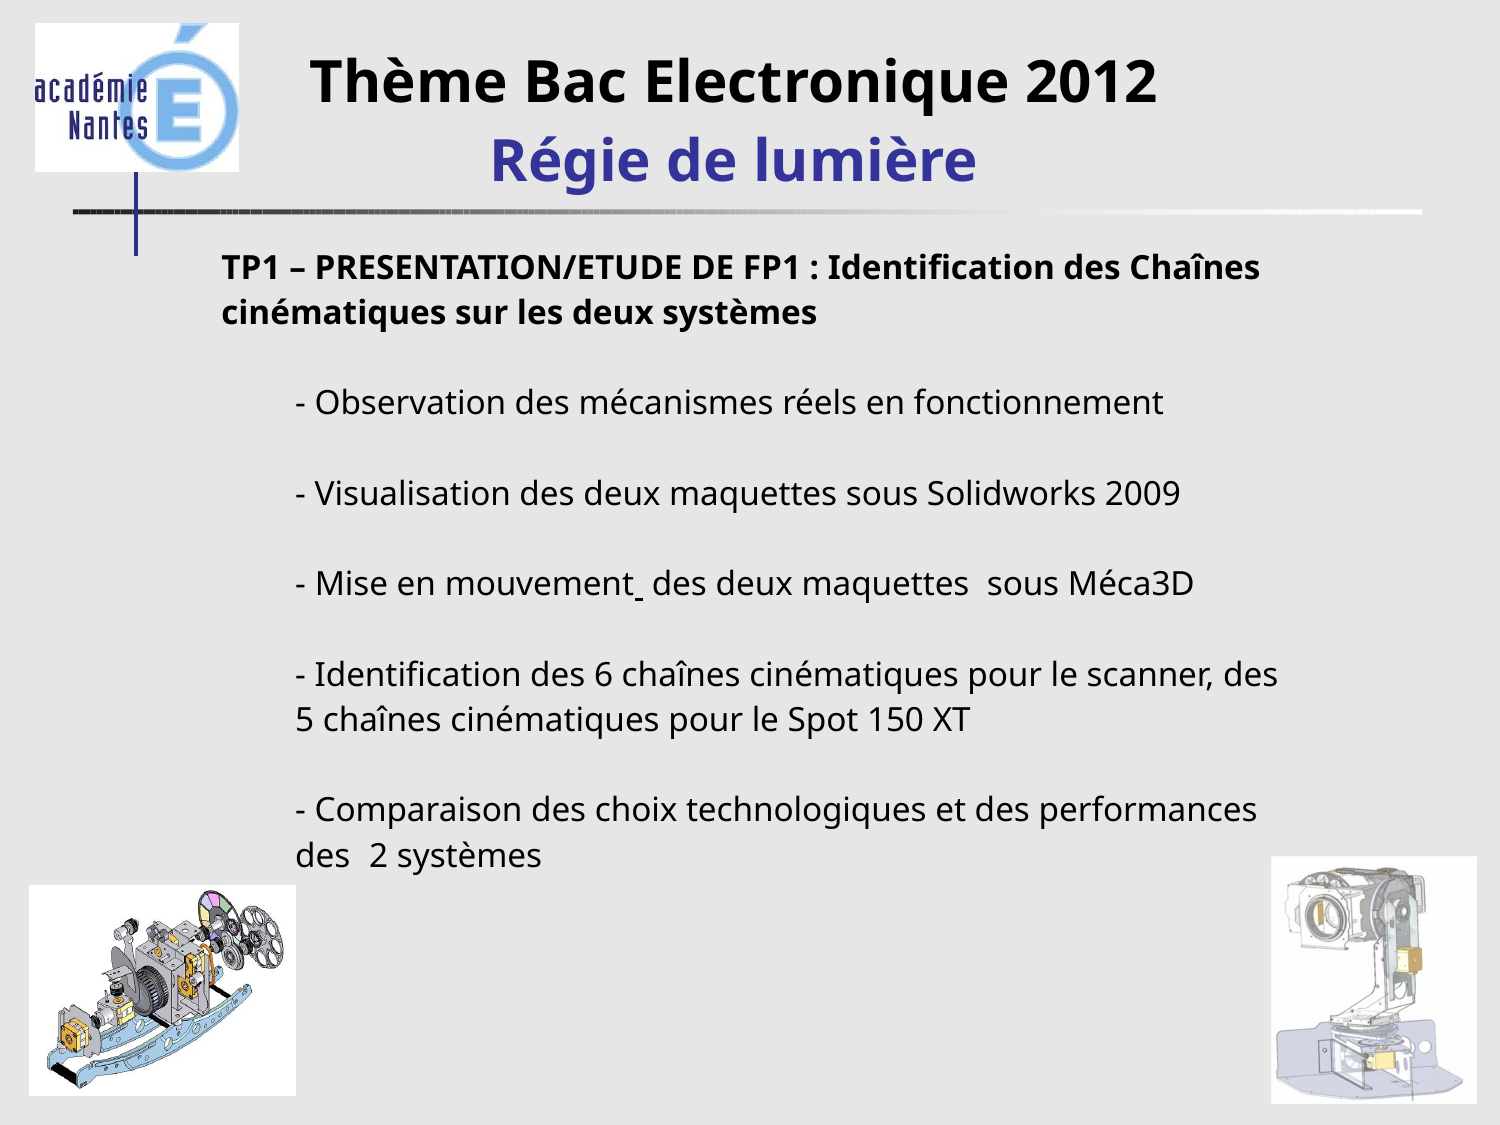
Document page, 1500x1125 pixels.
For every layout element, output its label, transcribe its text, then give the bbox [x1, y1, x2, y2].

text_box Thème Bac Electronique 2012 Régie de lumière [263, 32, 1206, 190]
text_box [138, 209, 1422, 215]
text_box [72, 209, 134, 215]
picture [35, 23, 239, 172]
text_box TP1 – PRESENTATION/ETUDE DE FP1 : Identification des Chaînes cinématiques sur les deux systèmes - Observation des mécanismes réels en fonctionnement - Visualisation des deux maquettes sous Solidworks 2009 - Mise en mouvement des deux maquettes sous Méca3D - Identification des 6 chaînes cinématiques pour le scanner, des 5 chaînes cinématiques pour le Spot 150 XT - Comparaison des choix technologiques et des performances des 2 systèmes [206, 236, 1329, 900]
picture [29, 885, 296, 1096]
picture [1271, 856, 1477, 1104]
